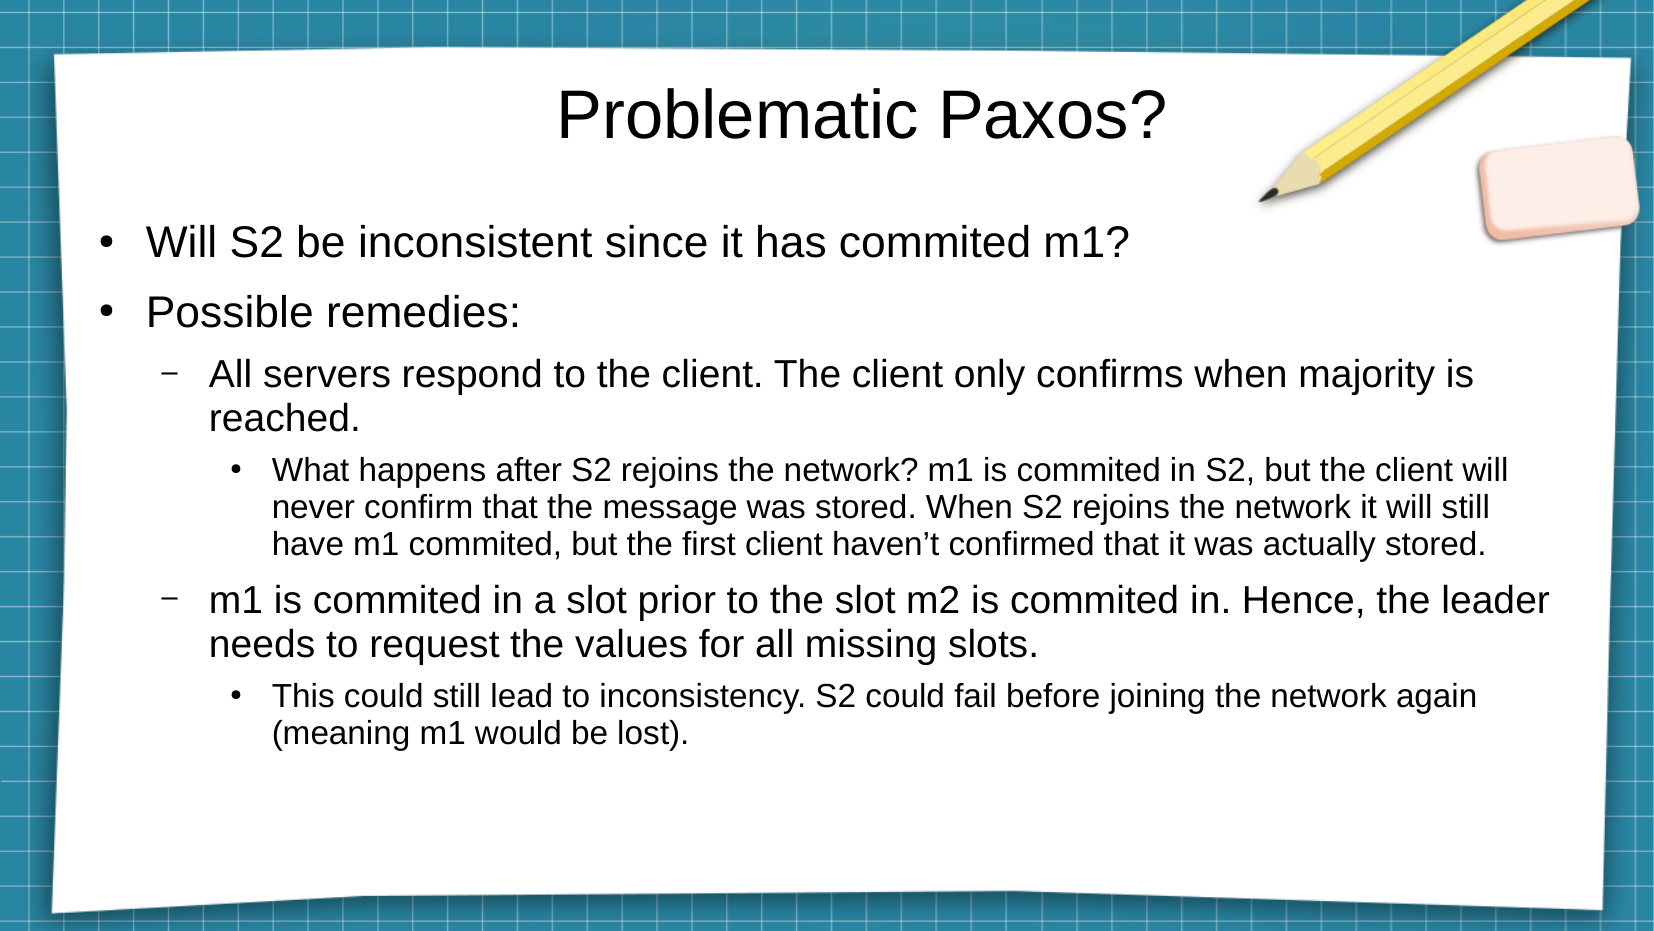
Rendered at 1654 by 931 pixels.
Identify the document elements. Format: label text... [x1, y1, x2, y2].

picture [0, 0, 1654, 931]
list Will S2 be inconsistent since it has commited m1? Possible remedies: All servers respond to the client. The client only confirms when majority is reached. What happens after S2 rejoins the network? m1 is commited in S2, but the client will never confirm that the message was stored. When S2 rejoins the network it will still have m1 commited, but the first client haven’t confirmed that it was actually stored. m1 is commited in a slot prior to the slot m2 is commited in. Hence, the leader needs to request the values for all missing slots. This could still lead to inconsistency. S2 could fail before joining the network again (meaning m1 would be lost). [82, 217, 1571, 758]
title Problematic Paxos? [82, 37, 1571, 193]
